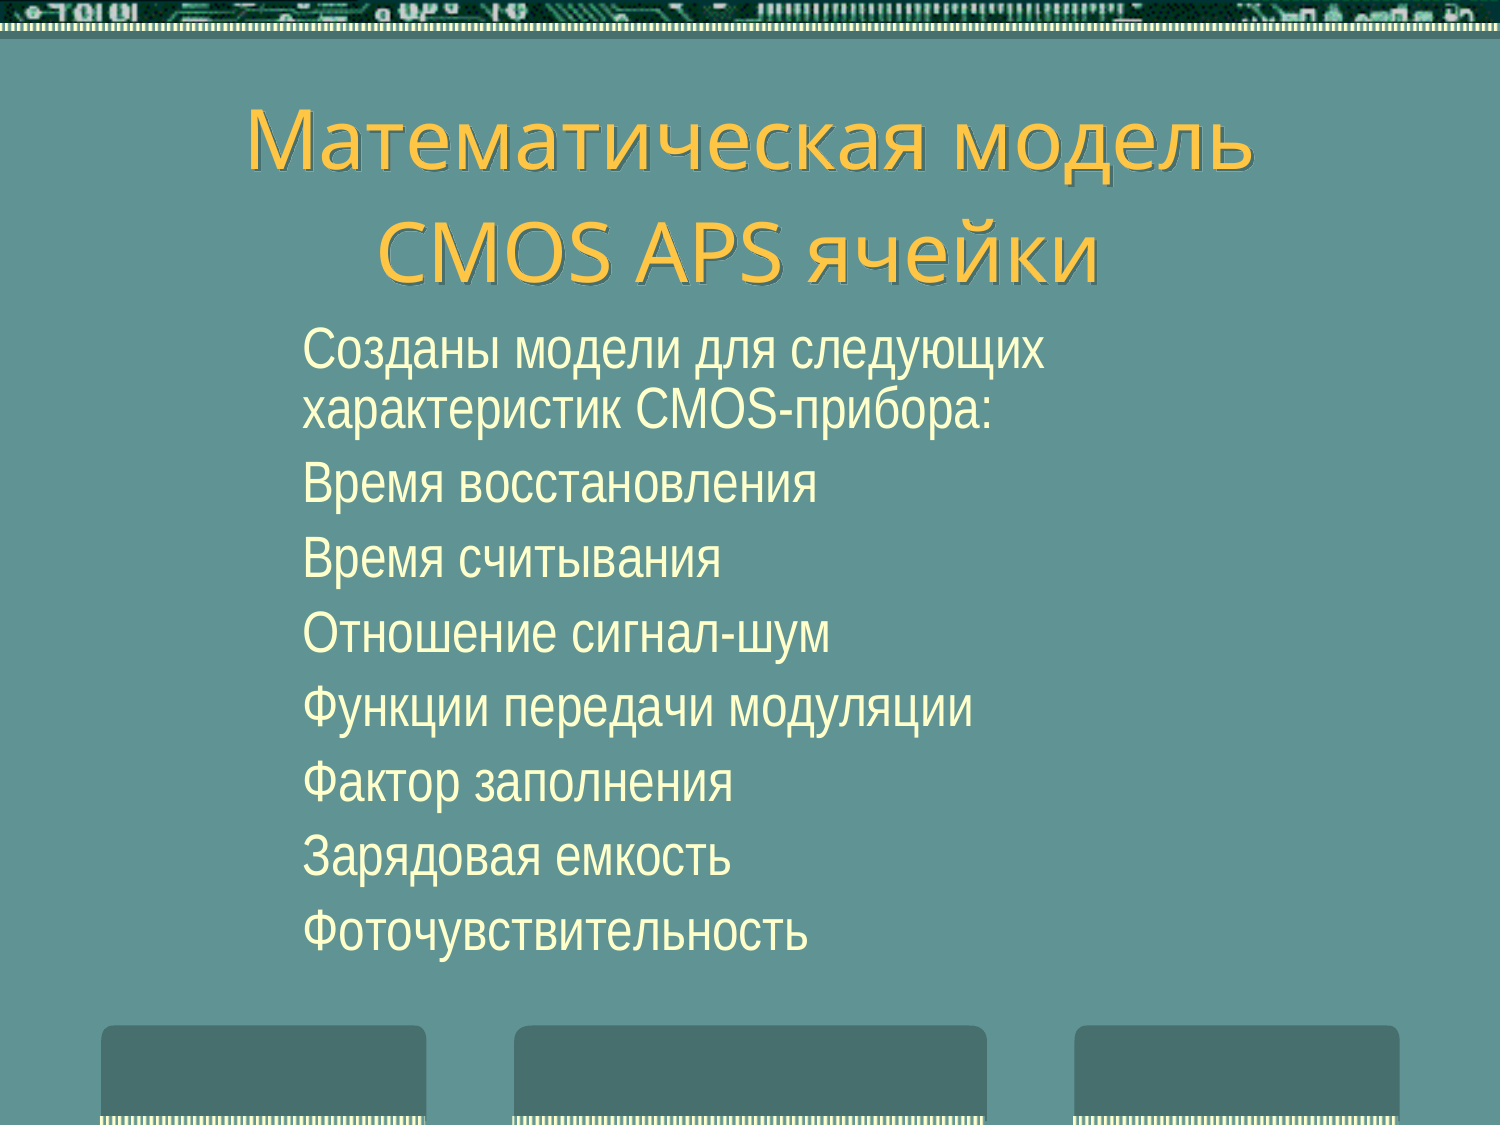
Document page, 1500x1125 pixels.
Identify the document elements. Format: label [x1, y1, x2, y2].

picture [1073, 1116, 1399, 1125]
picture [0, 0, 1500, 31]
picture [99, 1116, 426, 1125]
picture [512, 1116, 985, 1125]
